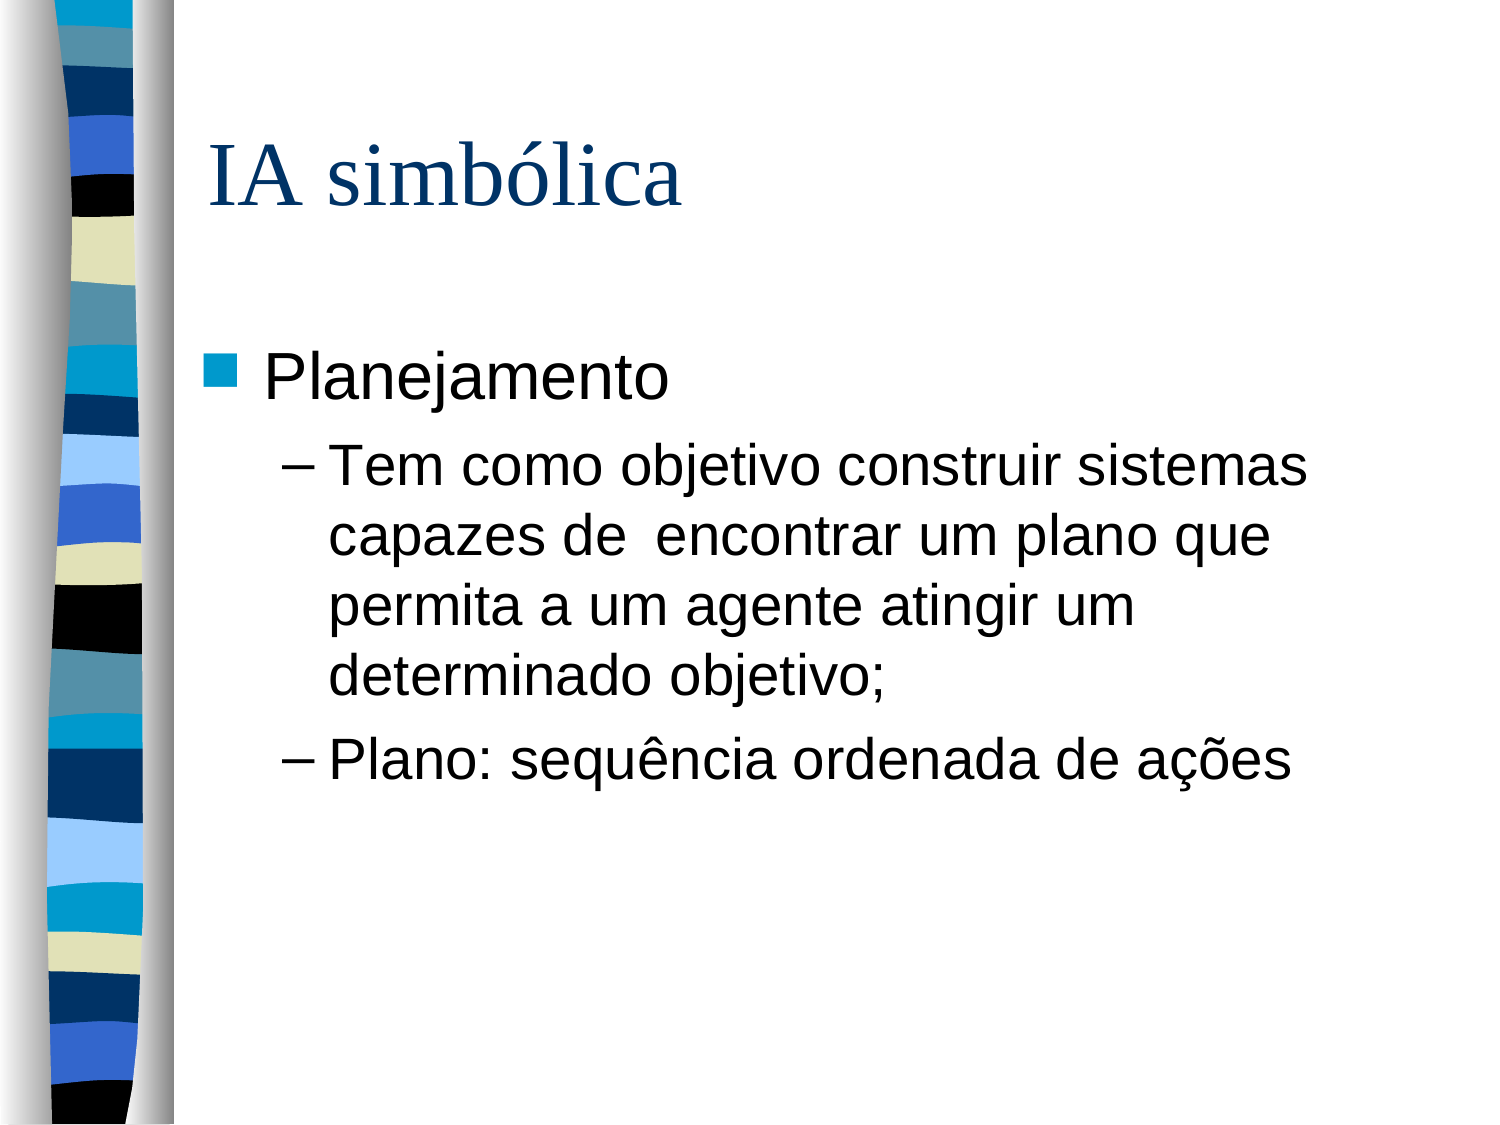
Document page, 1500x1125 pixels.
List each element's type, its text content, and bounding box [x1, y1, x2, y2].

list Planejamento Tem como objetivo construir sistemas capazes de encontrar um plano que permita a um agente atingir um determinado objetivo; Plano: sequência ordenada de ações [192, 324, 1468, 1000]
title IA simbólica [192, 74, 1468, 263]
